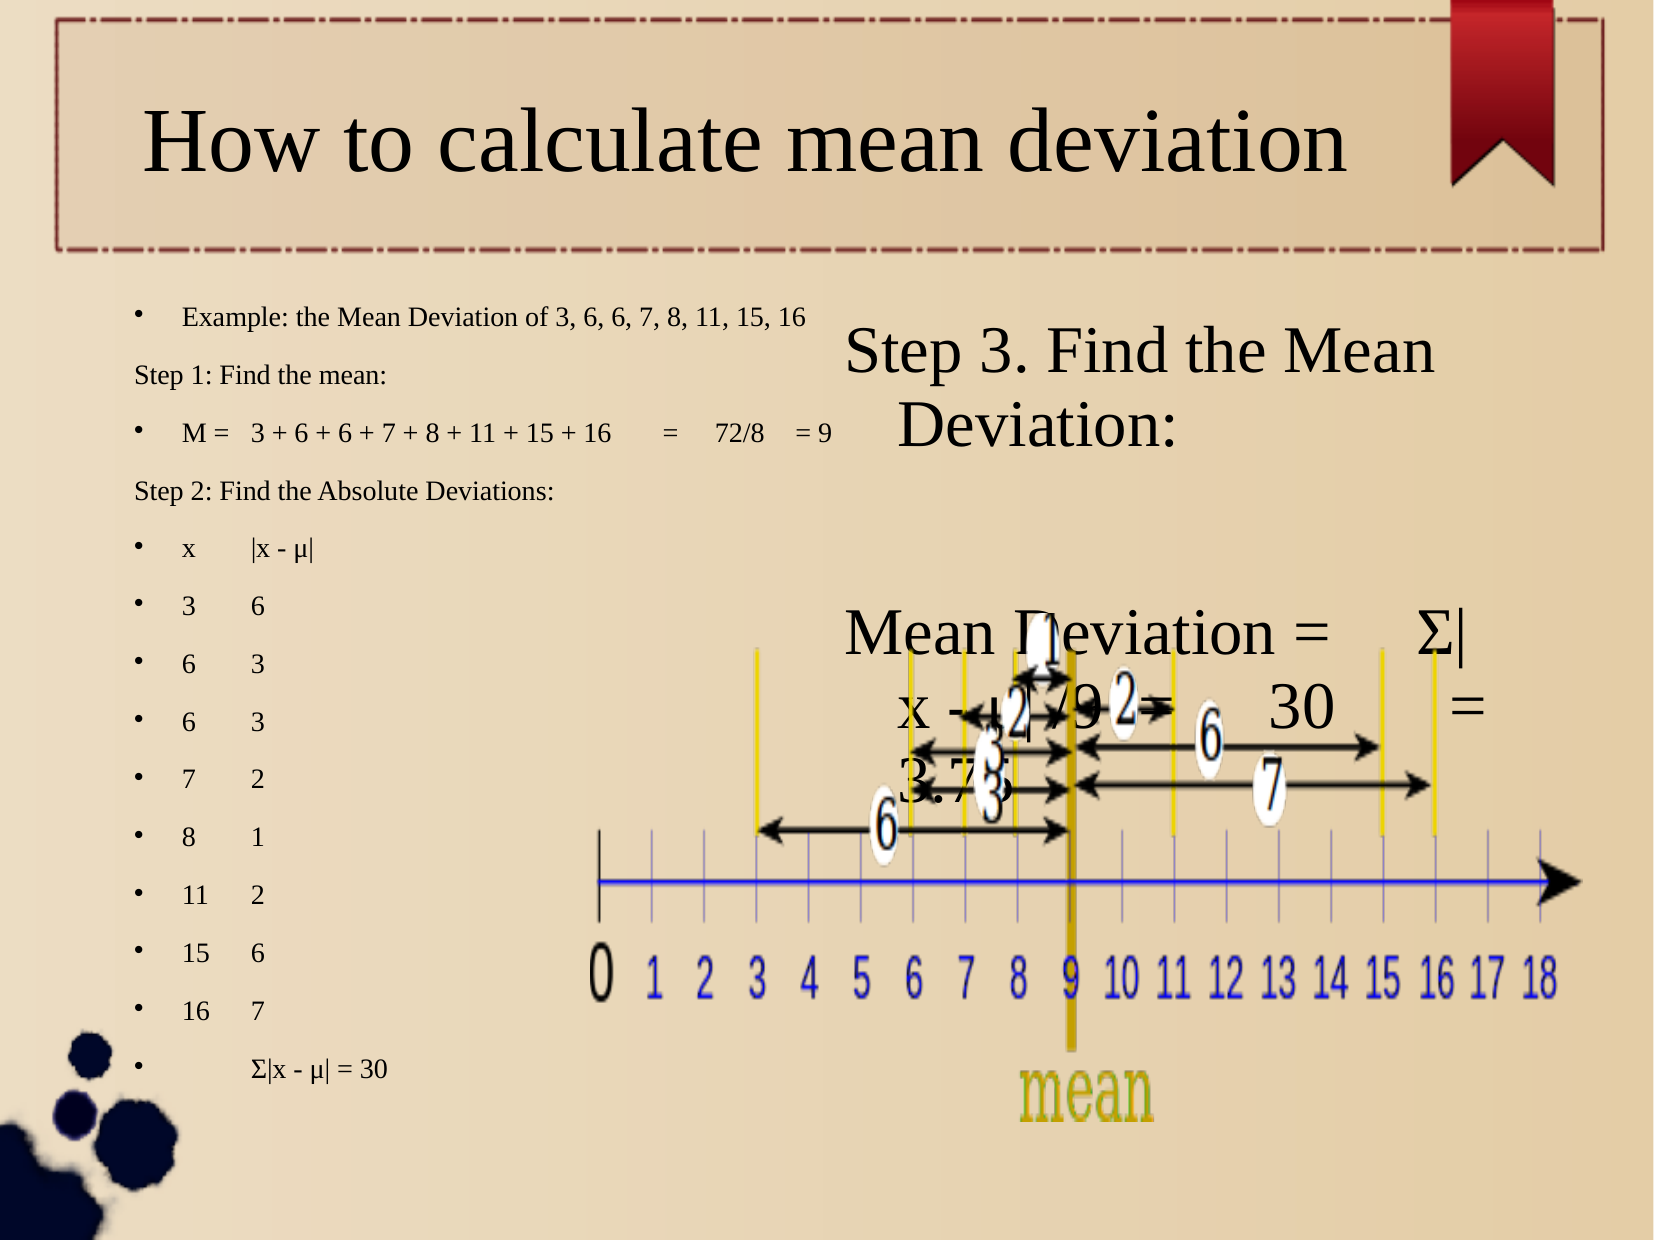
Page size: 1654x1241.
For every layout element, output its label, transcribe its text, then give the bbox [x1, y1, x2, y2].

text_box Step 3. Find the Mean Deviation: Mean Deviation = Σ|x - μ| /9 = 30 = 3.75 [826, 308, 1501, 544]
picture [0, 0, 1654, 1240]
title How to calculate mean deviation [82, 47, 1412, 229]
list Example: the Mean Deviation of 3, 6, 6, 7, 8, 11, 15, 16 Step 1: Find the mean: Μ = 3 + 6 + 6 + 7 + 8 + 11 + 15 + 16 = 72/8 = 9 Step 2: Find the Absolute Deviations: x |x - μ| 3 6 6 3 6 3 7 2 8 1 11 2 15 6 16 7 Σ|x - μ| = 30 [118, 299, 839, 1123]
